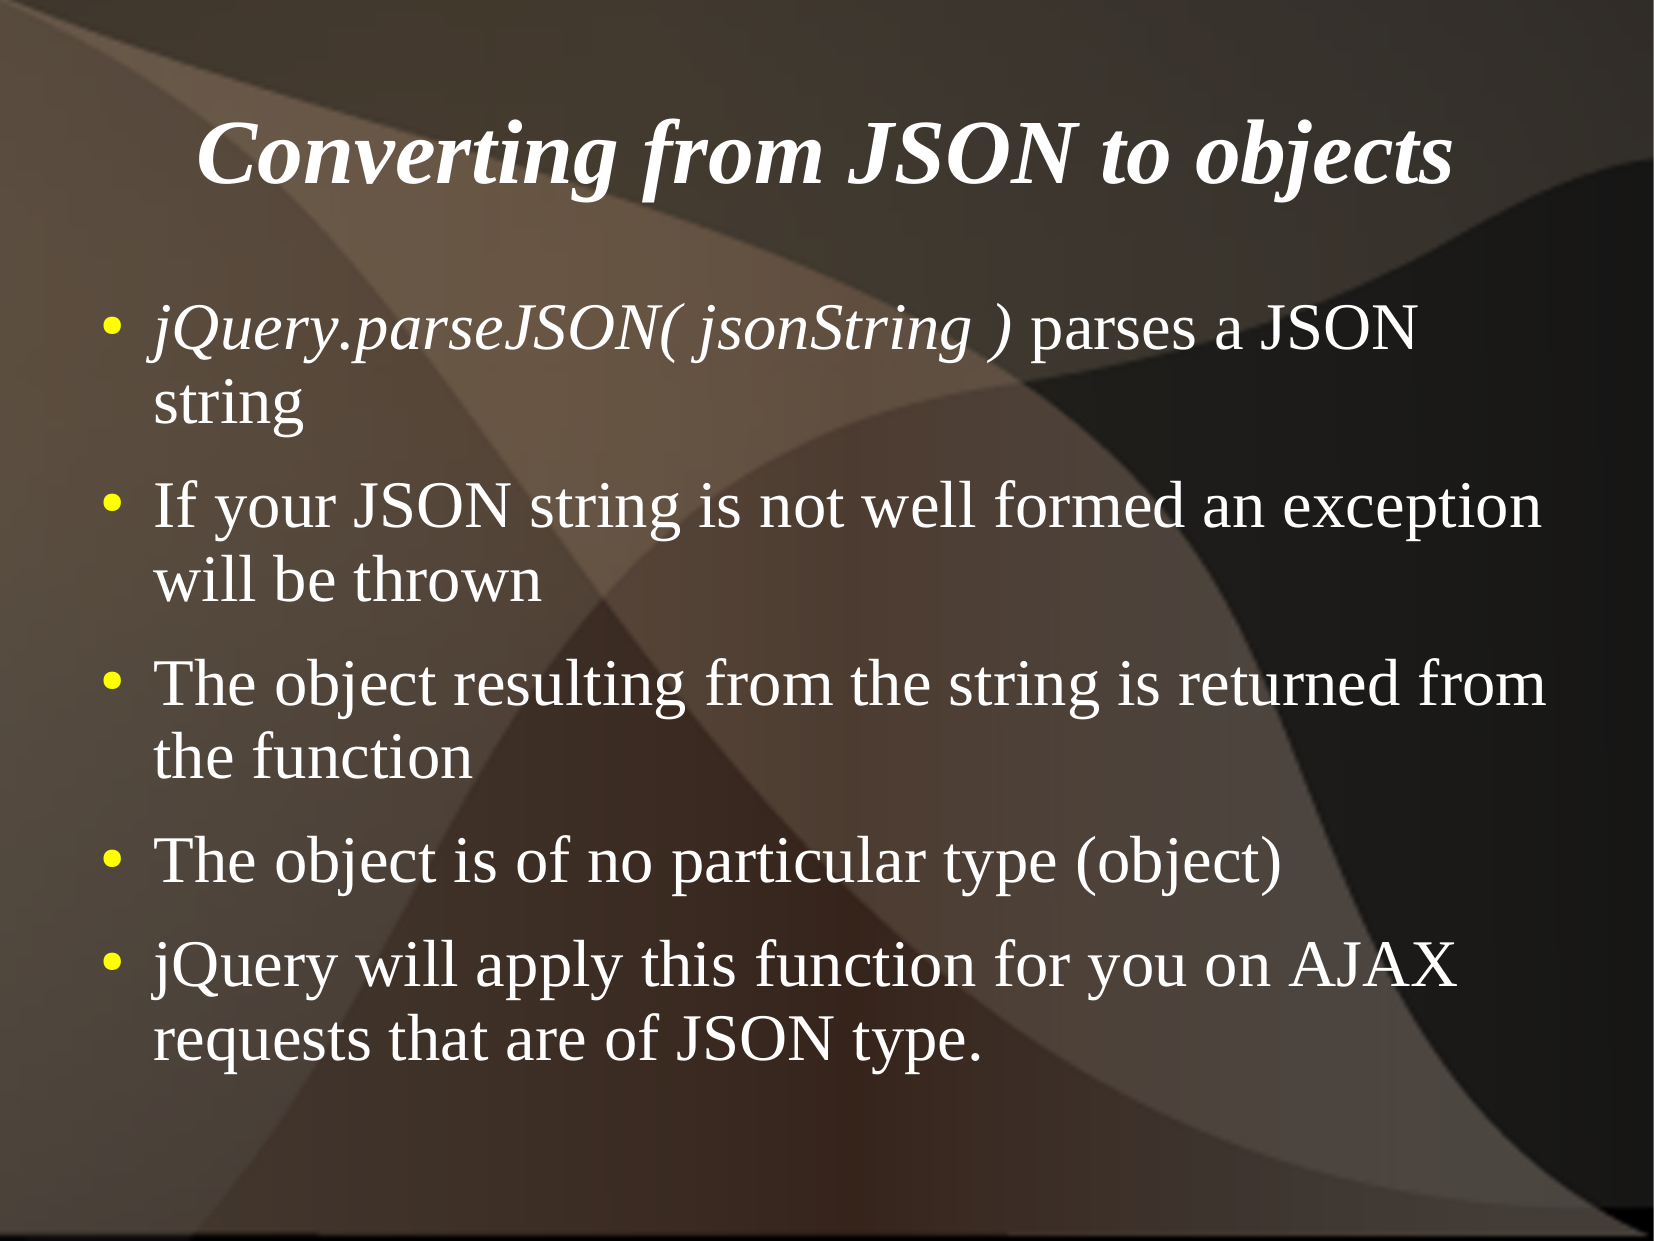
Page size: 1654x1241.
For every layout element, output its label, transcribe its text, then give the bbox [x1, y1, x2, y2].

title Converting from JSON to objects [82, 56, 1571, 250]
picture [0, 0, 1654, 1241]
list jQuery.parseJSON( jsonString ) parses a JSON string If your JSON string is not well formed an exception will be thrown The object resulting from the string is returned from the function The object is of no particular type (object) jQuery will apply this function for you on AJAX requests that are of JSON type. [82, 290, 1571, 1094]
